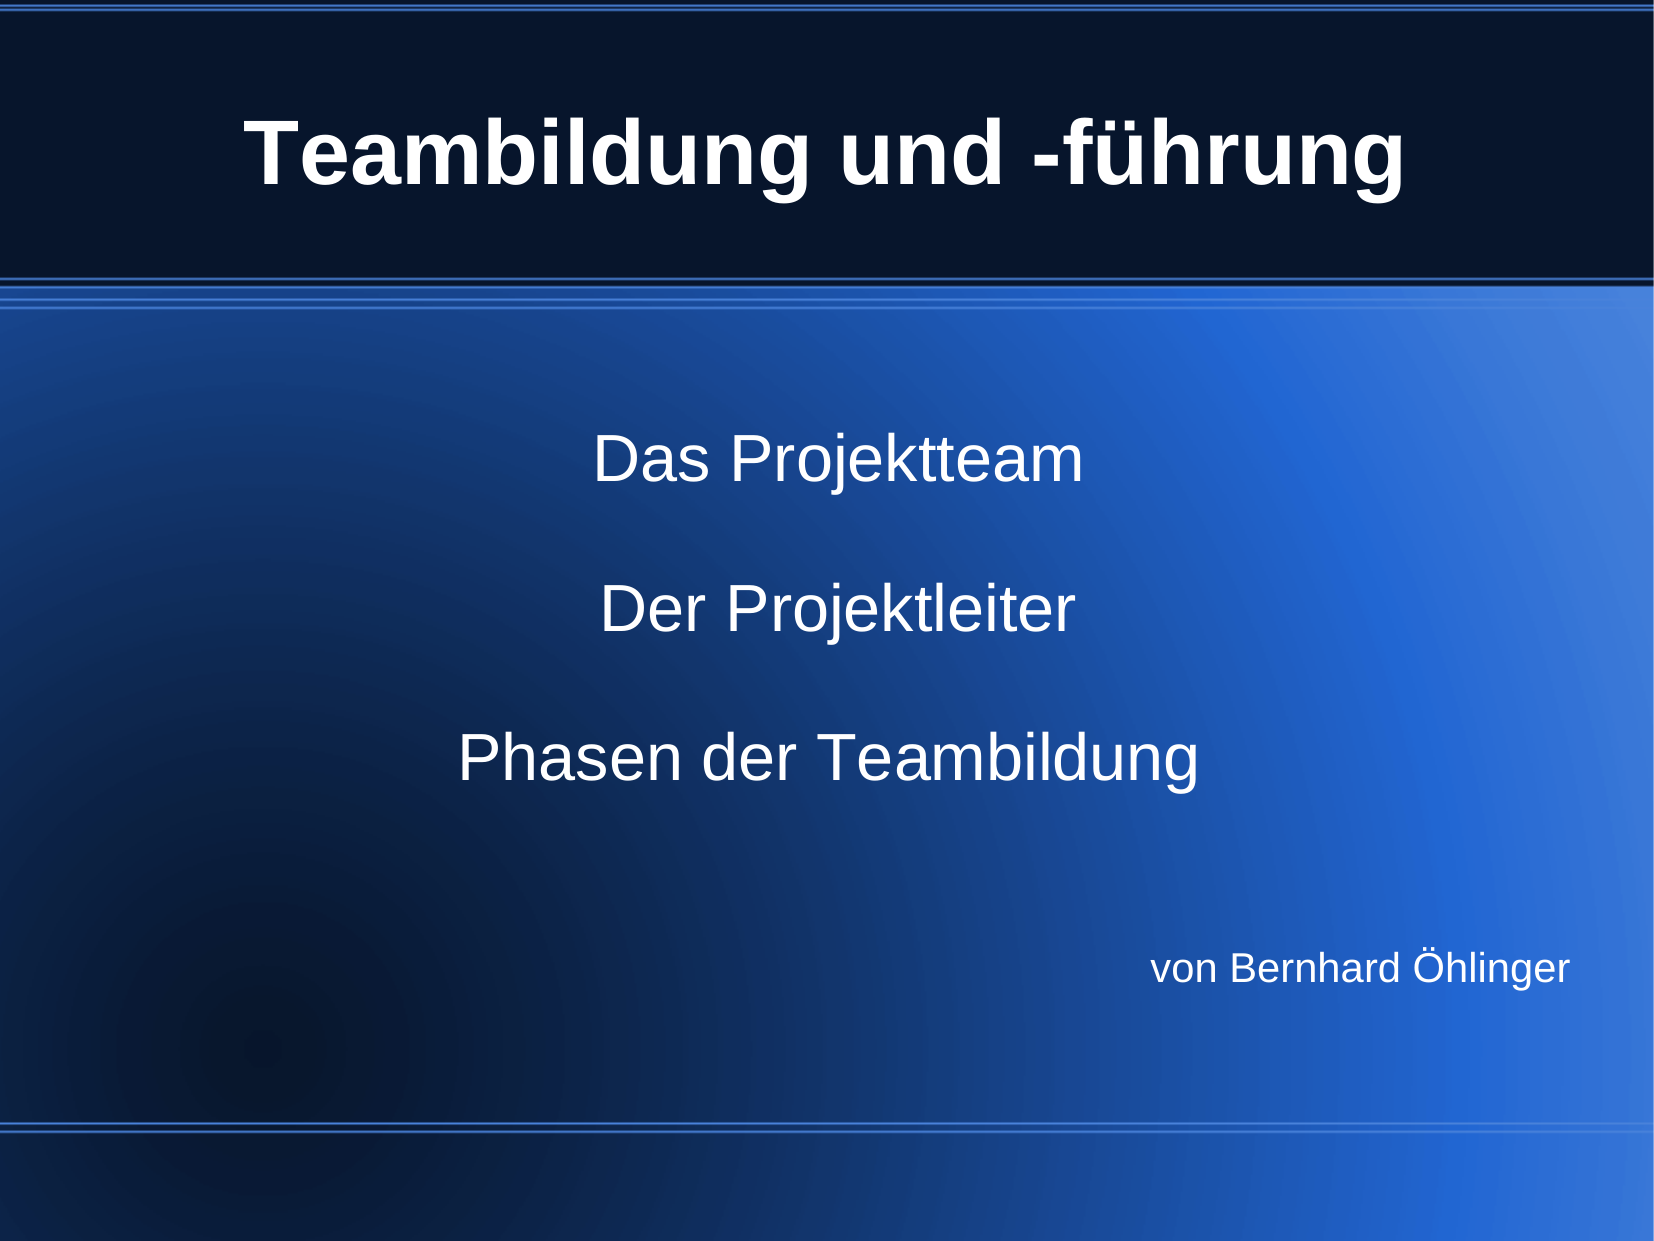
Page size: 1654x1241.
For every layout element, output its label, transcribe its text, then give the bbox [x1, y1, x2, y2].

title Teambildung und -führung [82, 49, 1571, 257]
subtitle Das Projektteam Der Projektleiter Phasen der Teambildung von Bernhard Öhlinger [82, 355, 1571, 1058]
picture [0, 0, 1654, 1241]
